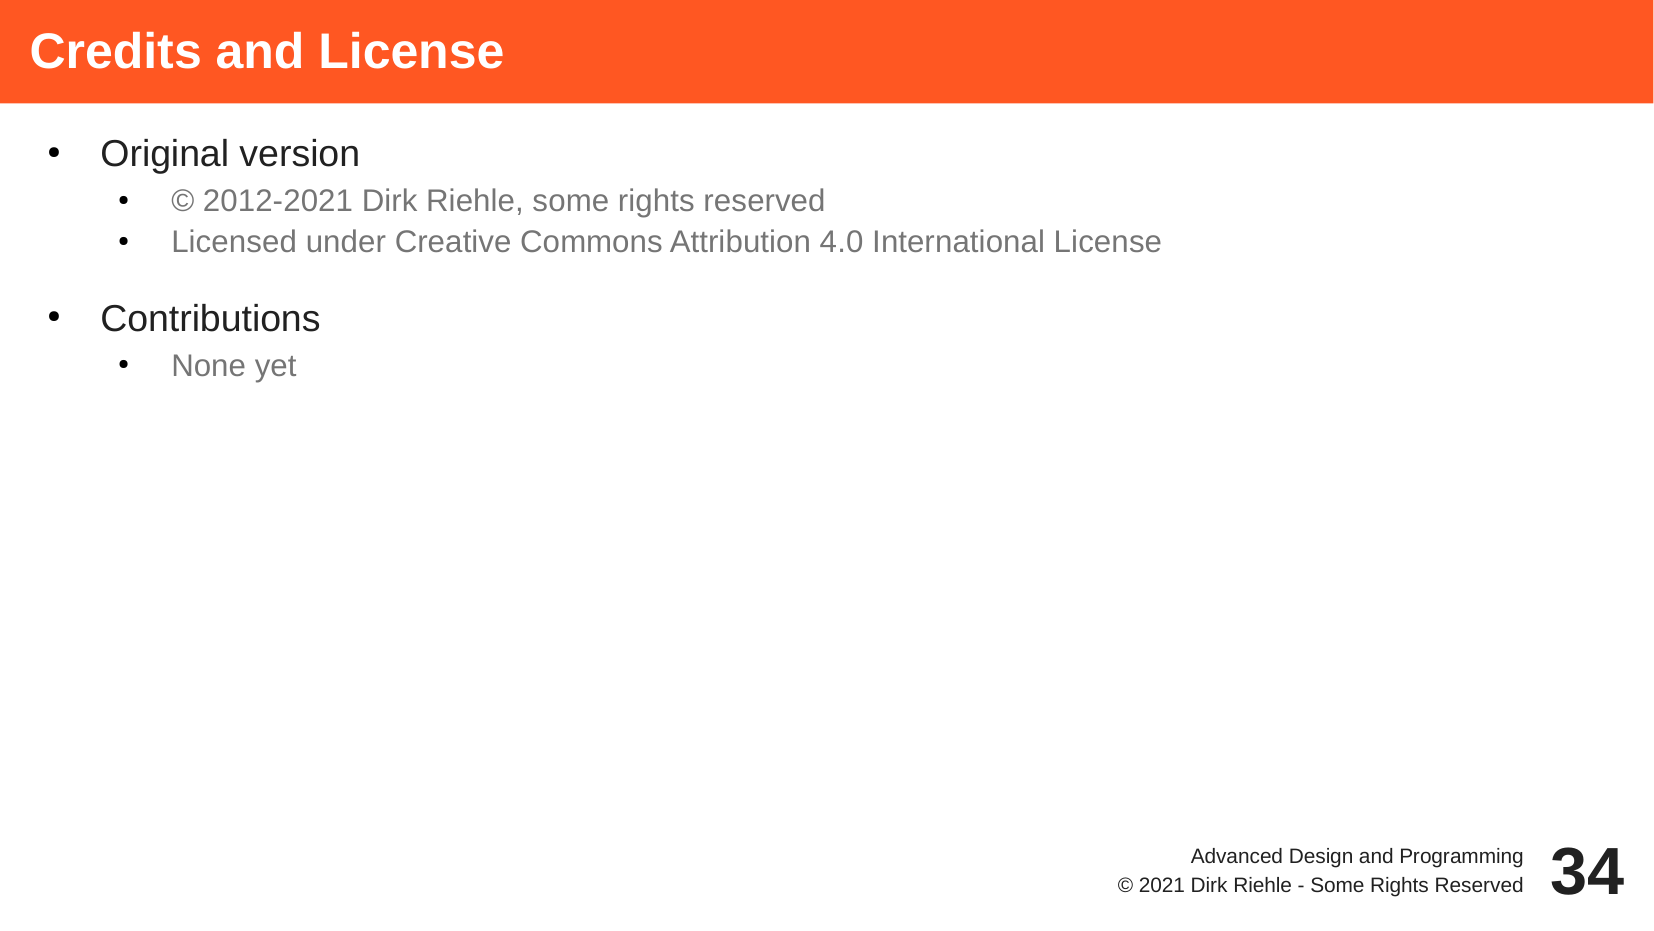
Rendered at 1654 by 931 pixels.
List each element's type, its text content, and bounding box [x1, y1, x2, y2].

list Original version © 2012-2021 Dirk Riehle, some rights reserved Licensed under Creative Commons Attribution 4.0 International License Contributions None yet [29, 132, 1625, 813]
title Credits and License [0, 0, 1654, 104]
